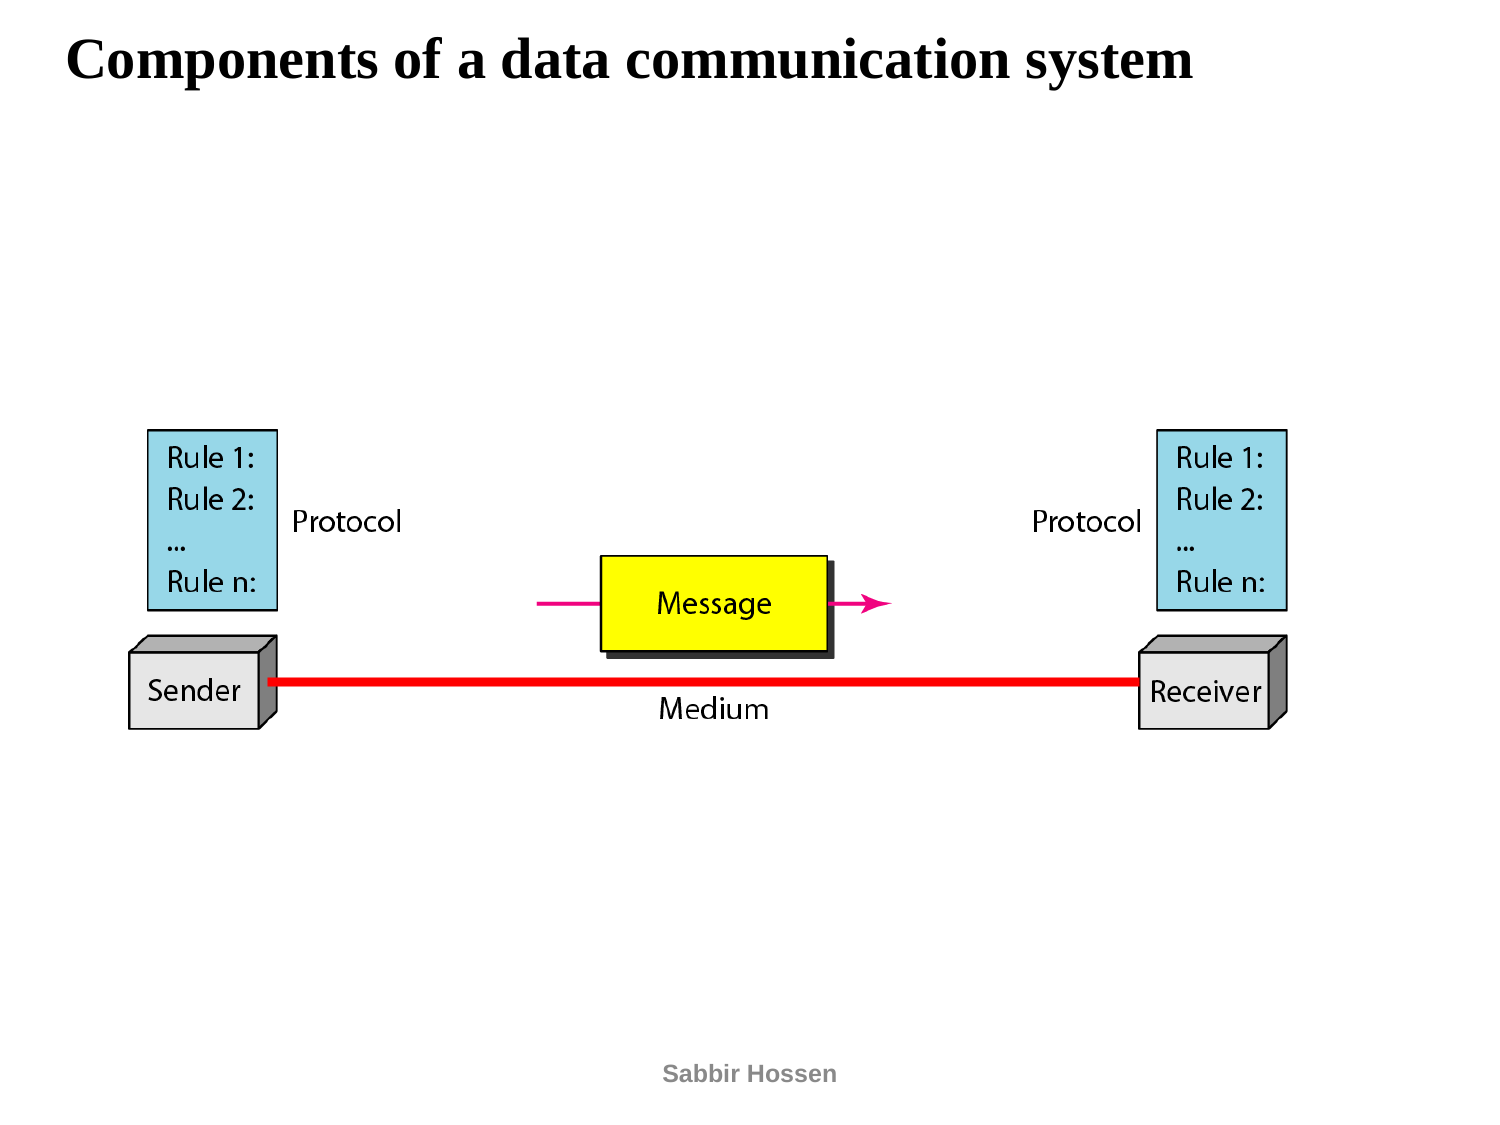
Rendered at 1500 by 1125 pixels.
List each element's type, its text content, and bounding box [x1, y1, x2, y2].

picture [128, 429, 1288, 730]
text_box Sabbir Hossen [496, 1042, 1004, 1103]
list Components of a data communication system [50, 12, 1476, 1100]
